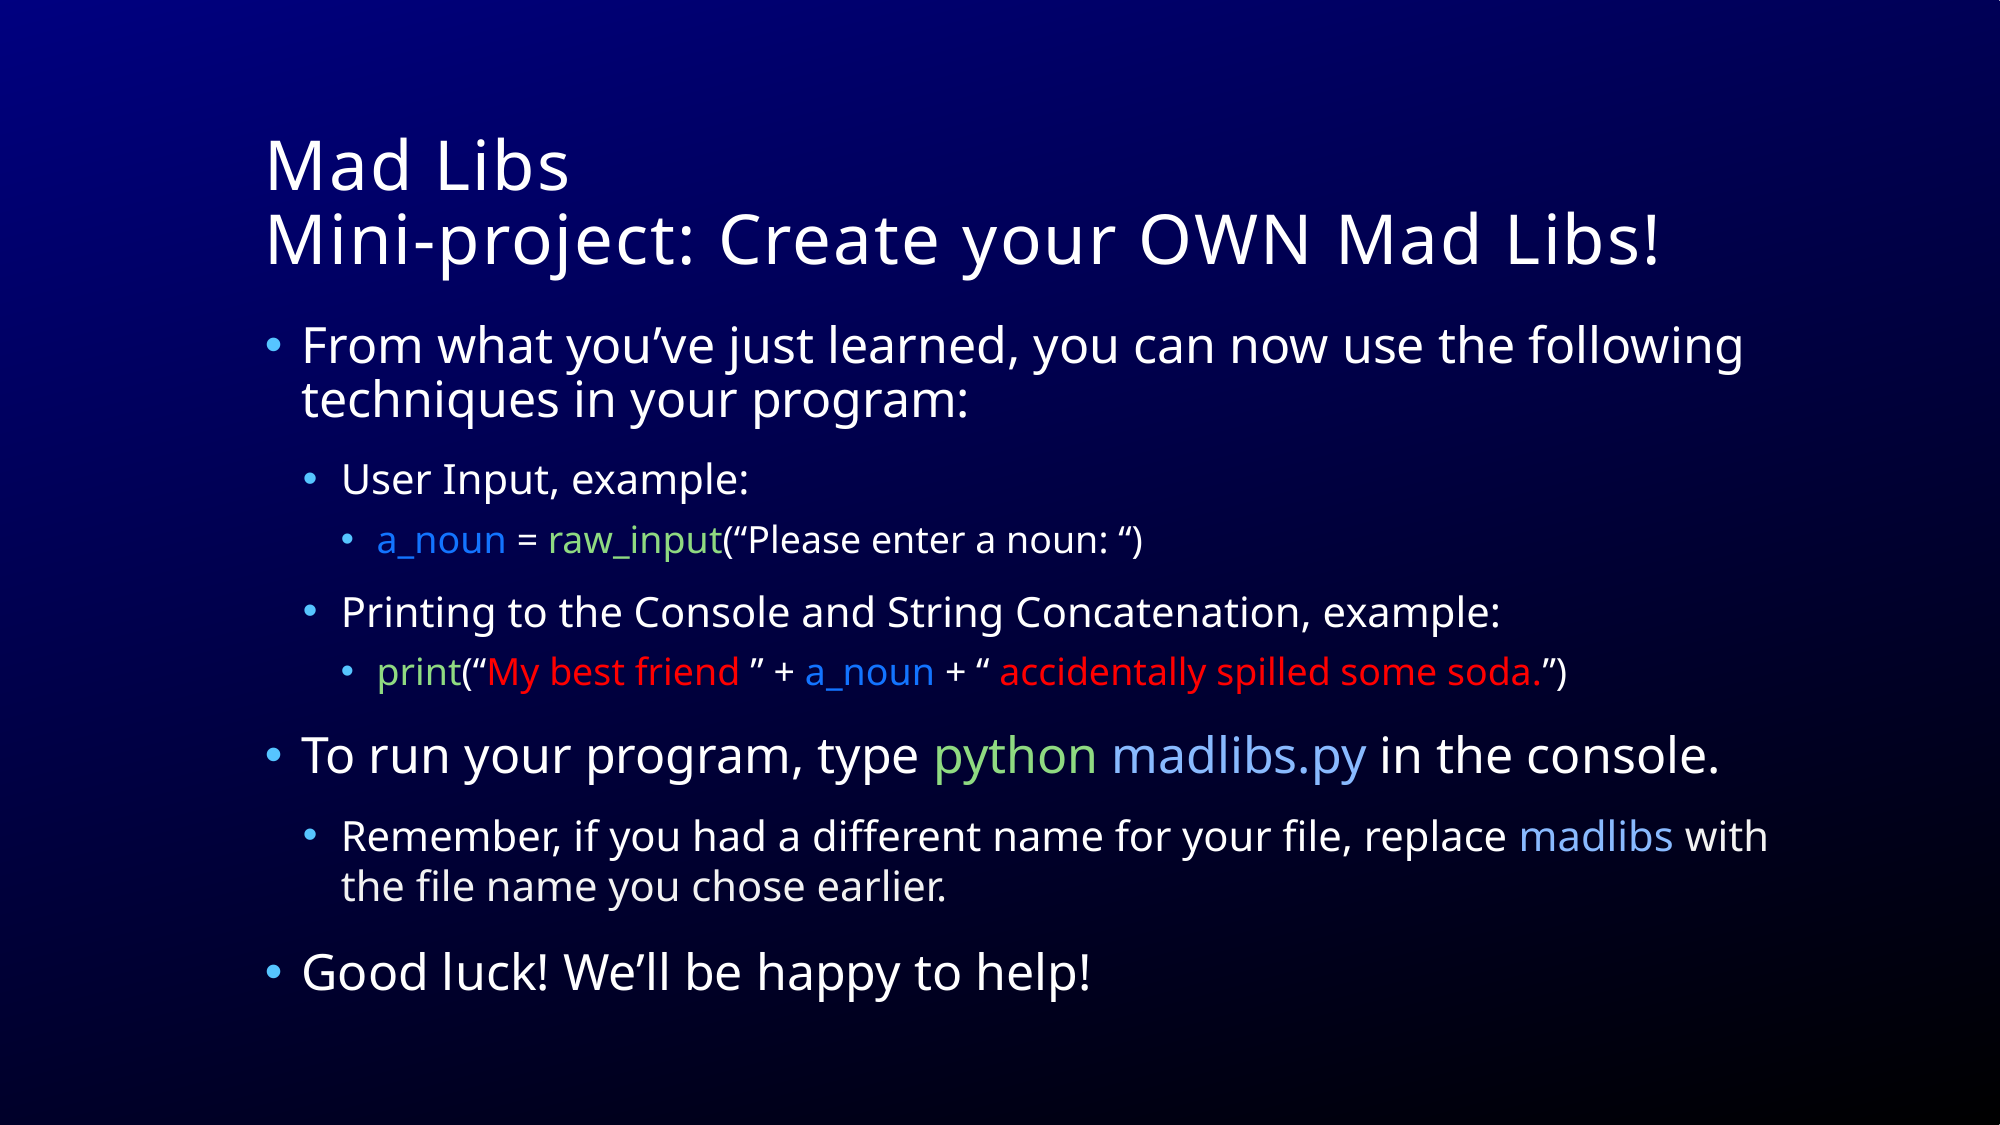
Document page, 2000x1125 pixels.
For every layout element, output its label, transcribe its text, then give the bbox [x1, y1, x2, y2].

title Mad Libs Mini-project: Create your OWN Mad Libs! [249, 62, 1750, 288]
list From what you’ve just learned, you can now use the following techniques in your program: User Input, example: a_noun = raw_input(“Please enter a noun: “) Printing to the Console and String Concatenation, example: print(“My best friend ” + a_noun + “ accidentally spilled some soda.”) To run your program, type python madlibs.py in the console. Remember, if you had a different name for your file, replace madlibs with the file name you chose earlier. Good luck! We’ll be happy to help! [249, 312, 1825, 1075]
